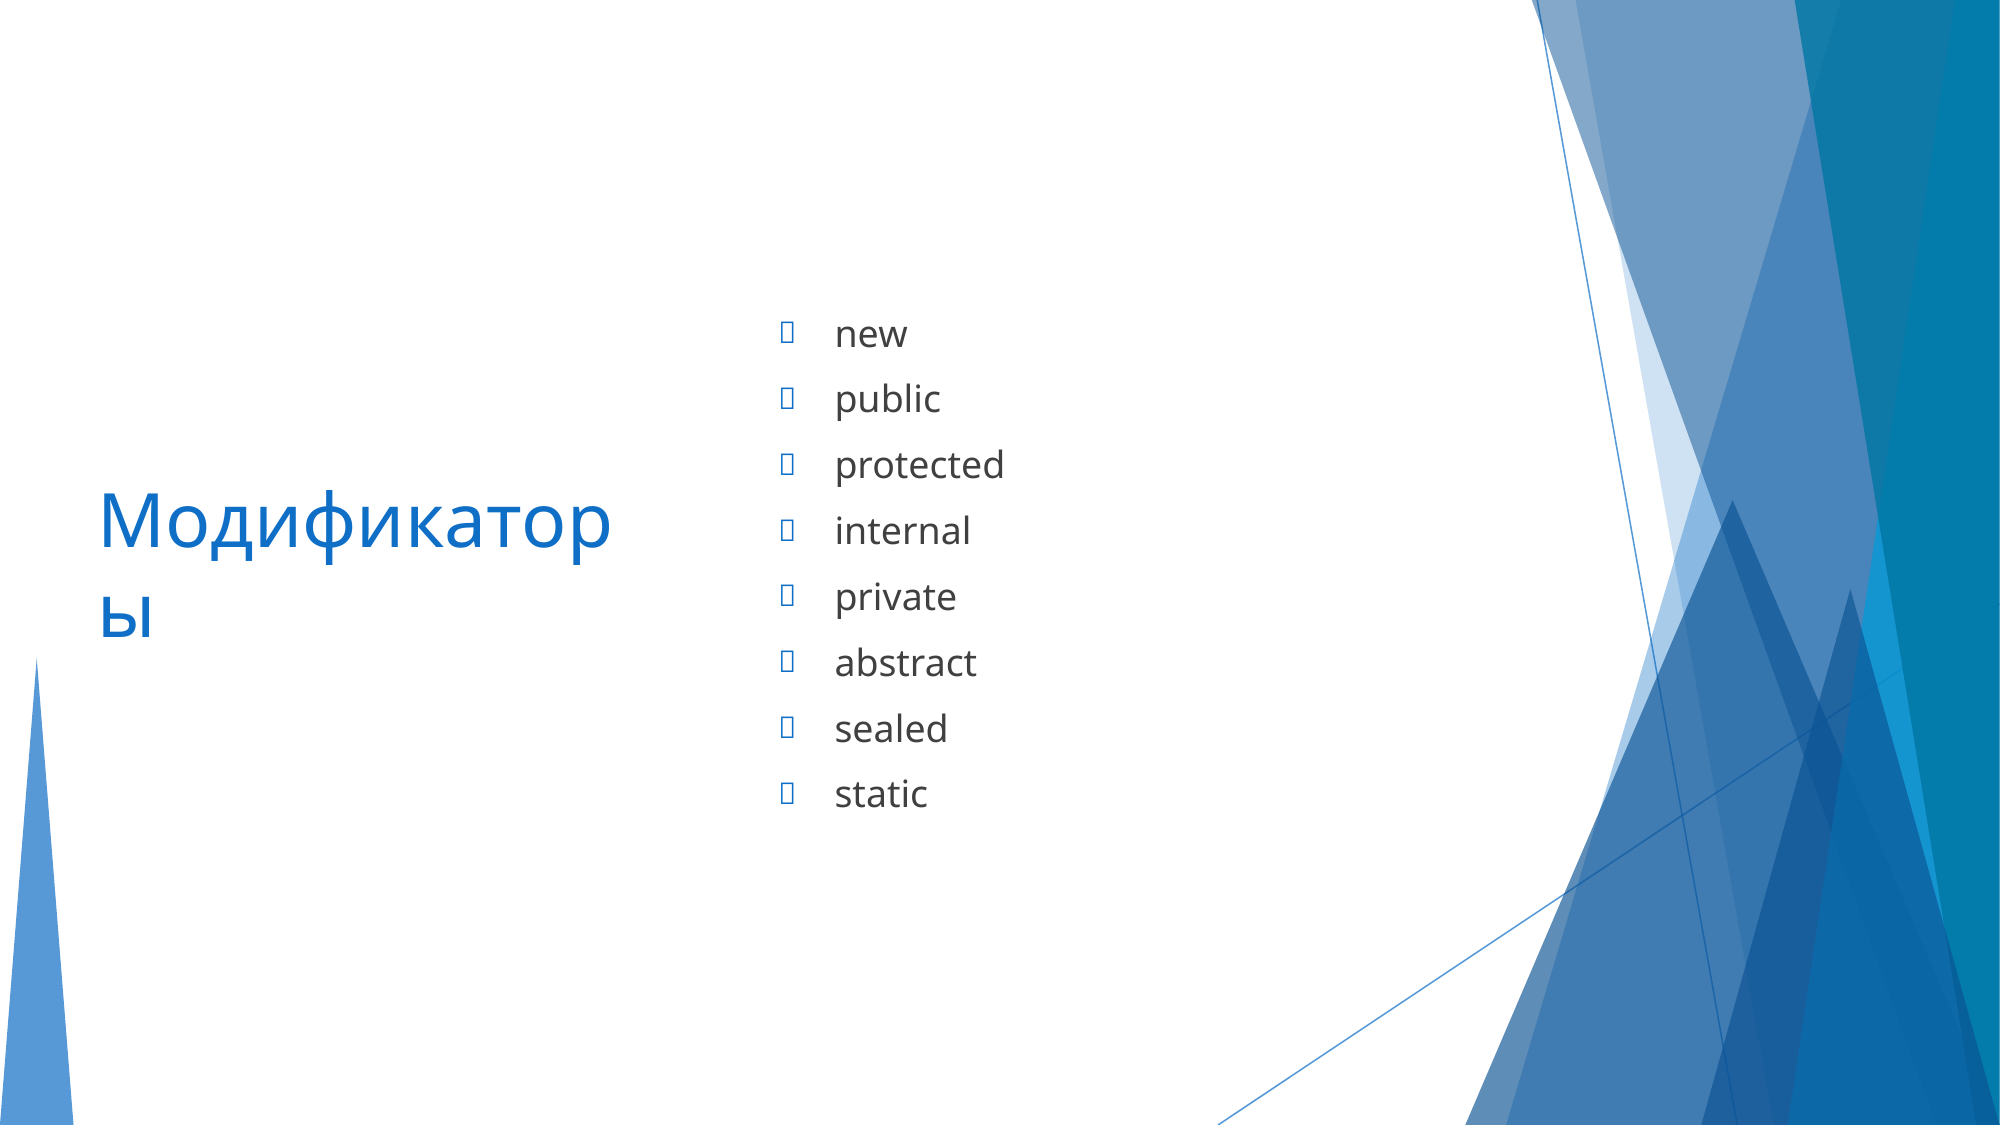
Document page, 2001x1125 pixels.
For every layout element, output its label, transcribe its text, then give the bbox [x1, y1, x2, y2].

title Модификаторы [82, 133, 658, 991]
list new public protected internal private abstract sealed static [763, 133, 1522, 991]
